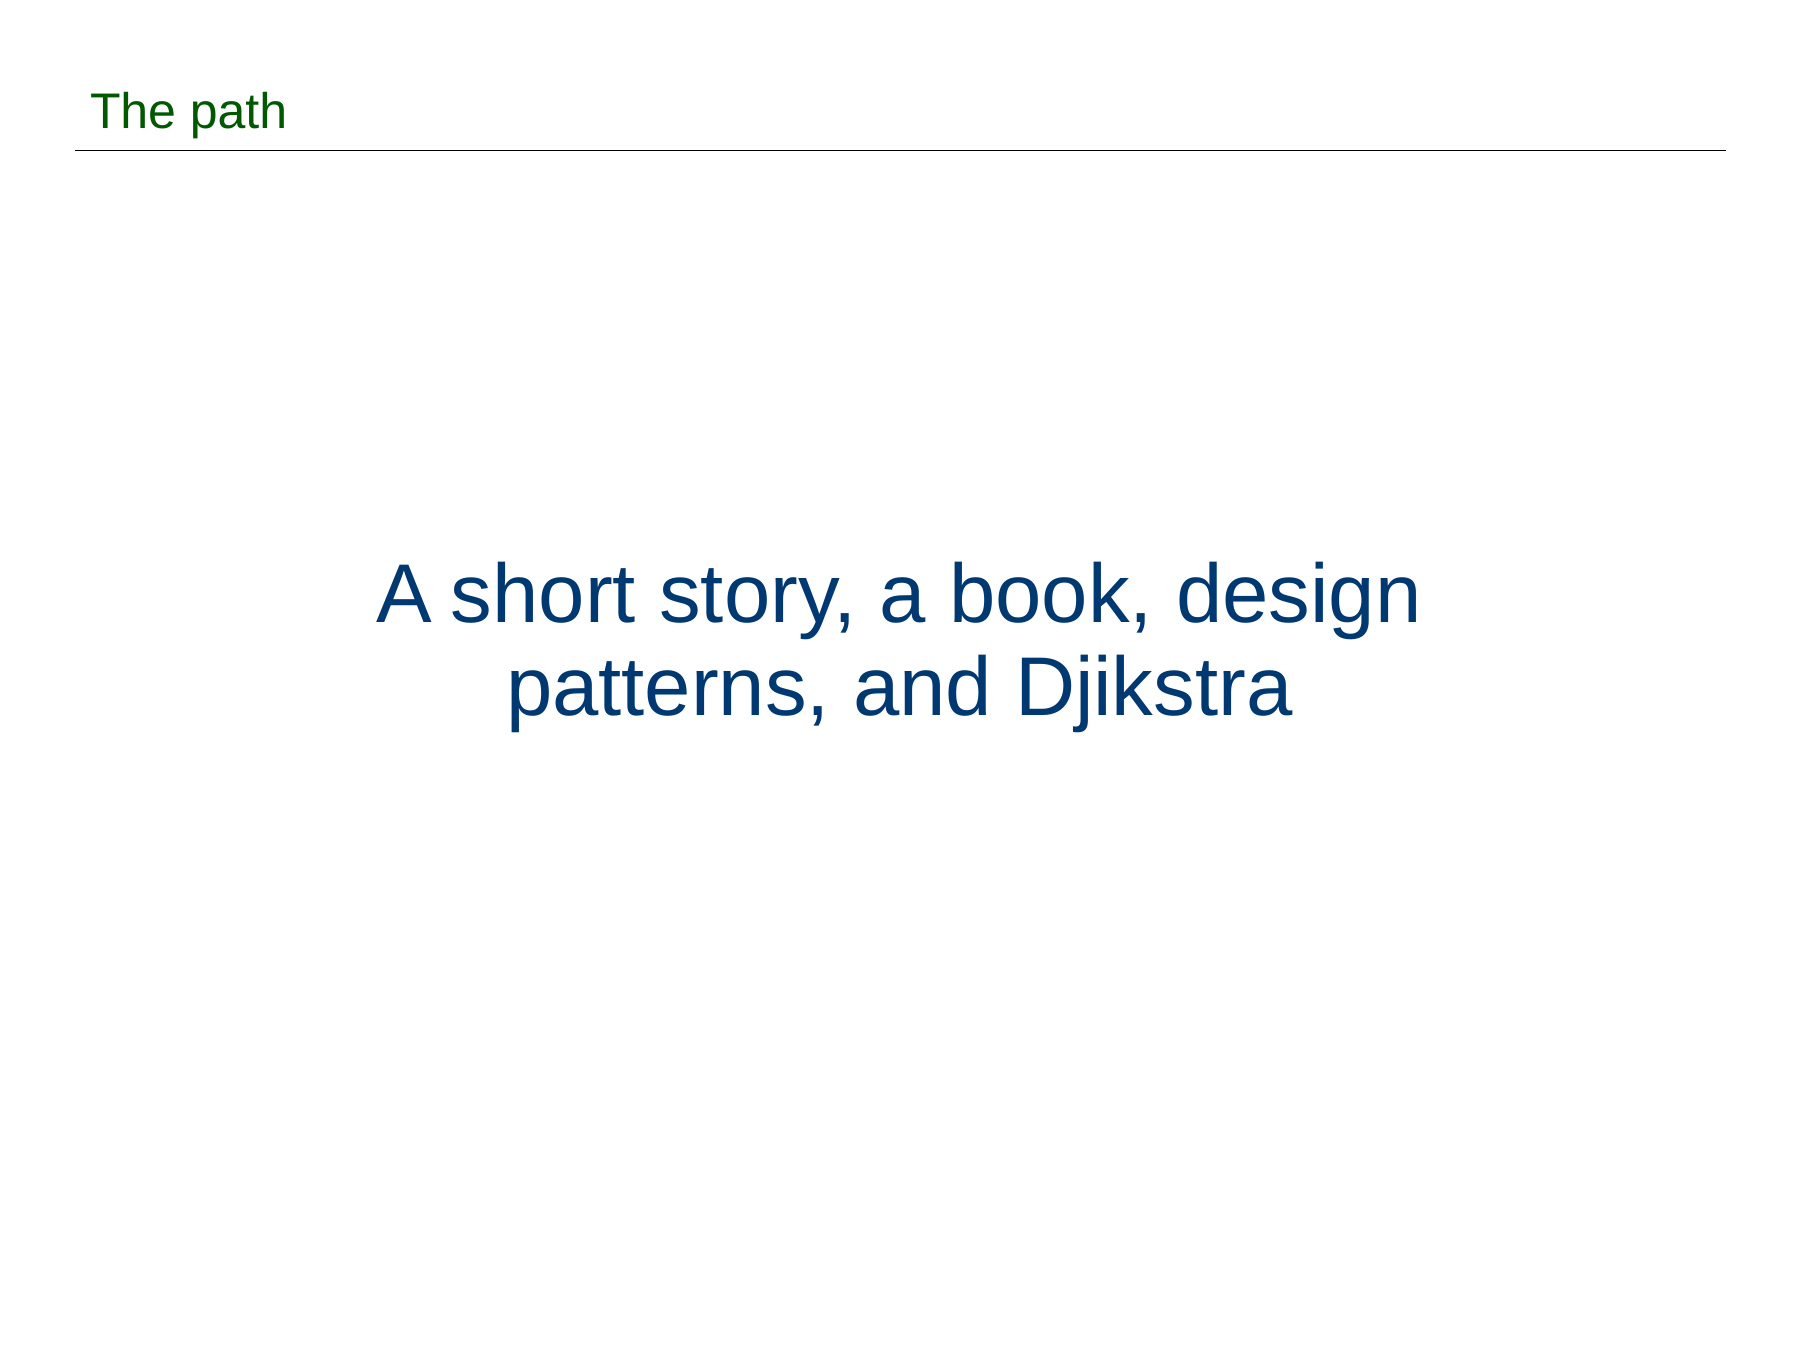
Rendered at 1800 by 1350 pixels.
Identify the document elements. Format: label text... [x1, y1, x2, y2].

text_box A short story, a book, design patterns, and Djikstra [359, 539, 1441, 741]
title The path [90, 38, 1710, 147]
